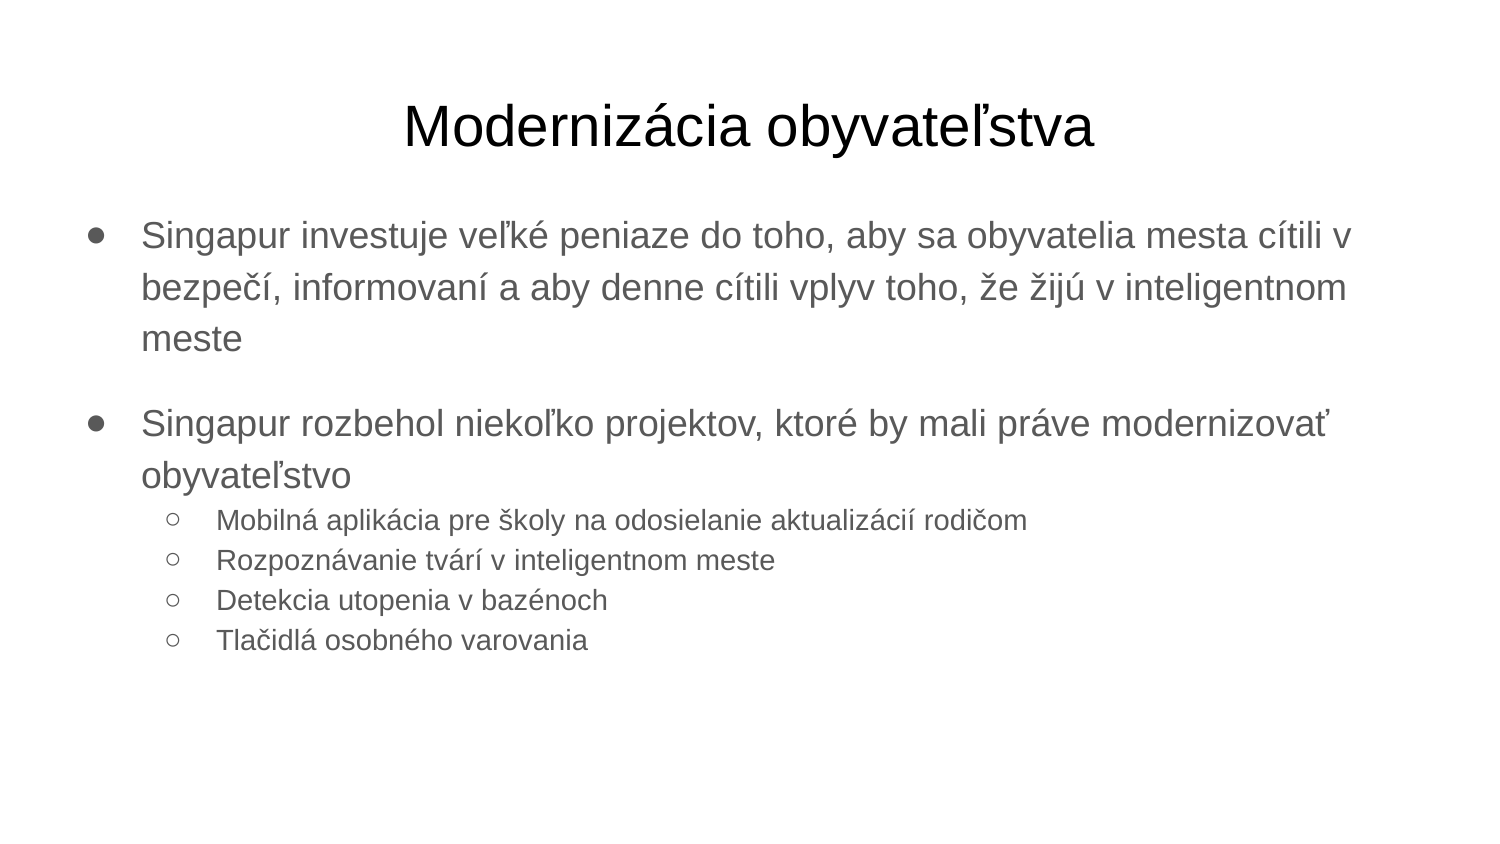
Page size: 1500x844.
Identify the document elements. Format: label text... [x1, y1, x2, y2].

title Modernizácia obyvateľstva [51, 72, 1449, 167]
list Singapur investuje veľké peniaze do toho, aby sa obyvatelia mesta cítili v bezpečí, informovaní a aby denne cítili vplyv toho, že žijú v inteligentnom meste Singapur rozbehol niekoľko projektov, ktoré by mali práve modernizovať obyvateľstvo Mobilná aplikácia pre školy na odosielanie aktualizácií rodičom Rozpoznávanie tvárí v inteligentnom meste Detekcia utopenia v bazénoch Tlačidlá osobného varovania [51, 189, 1449, 750]
